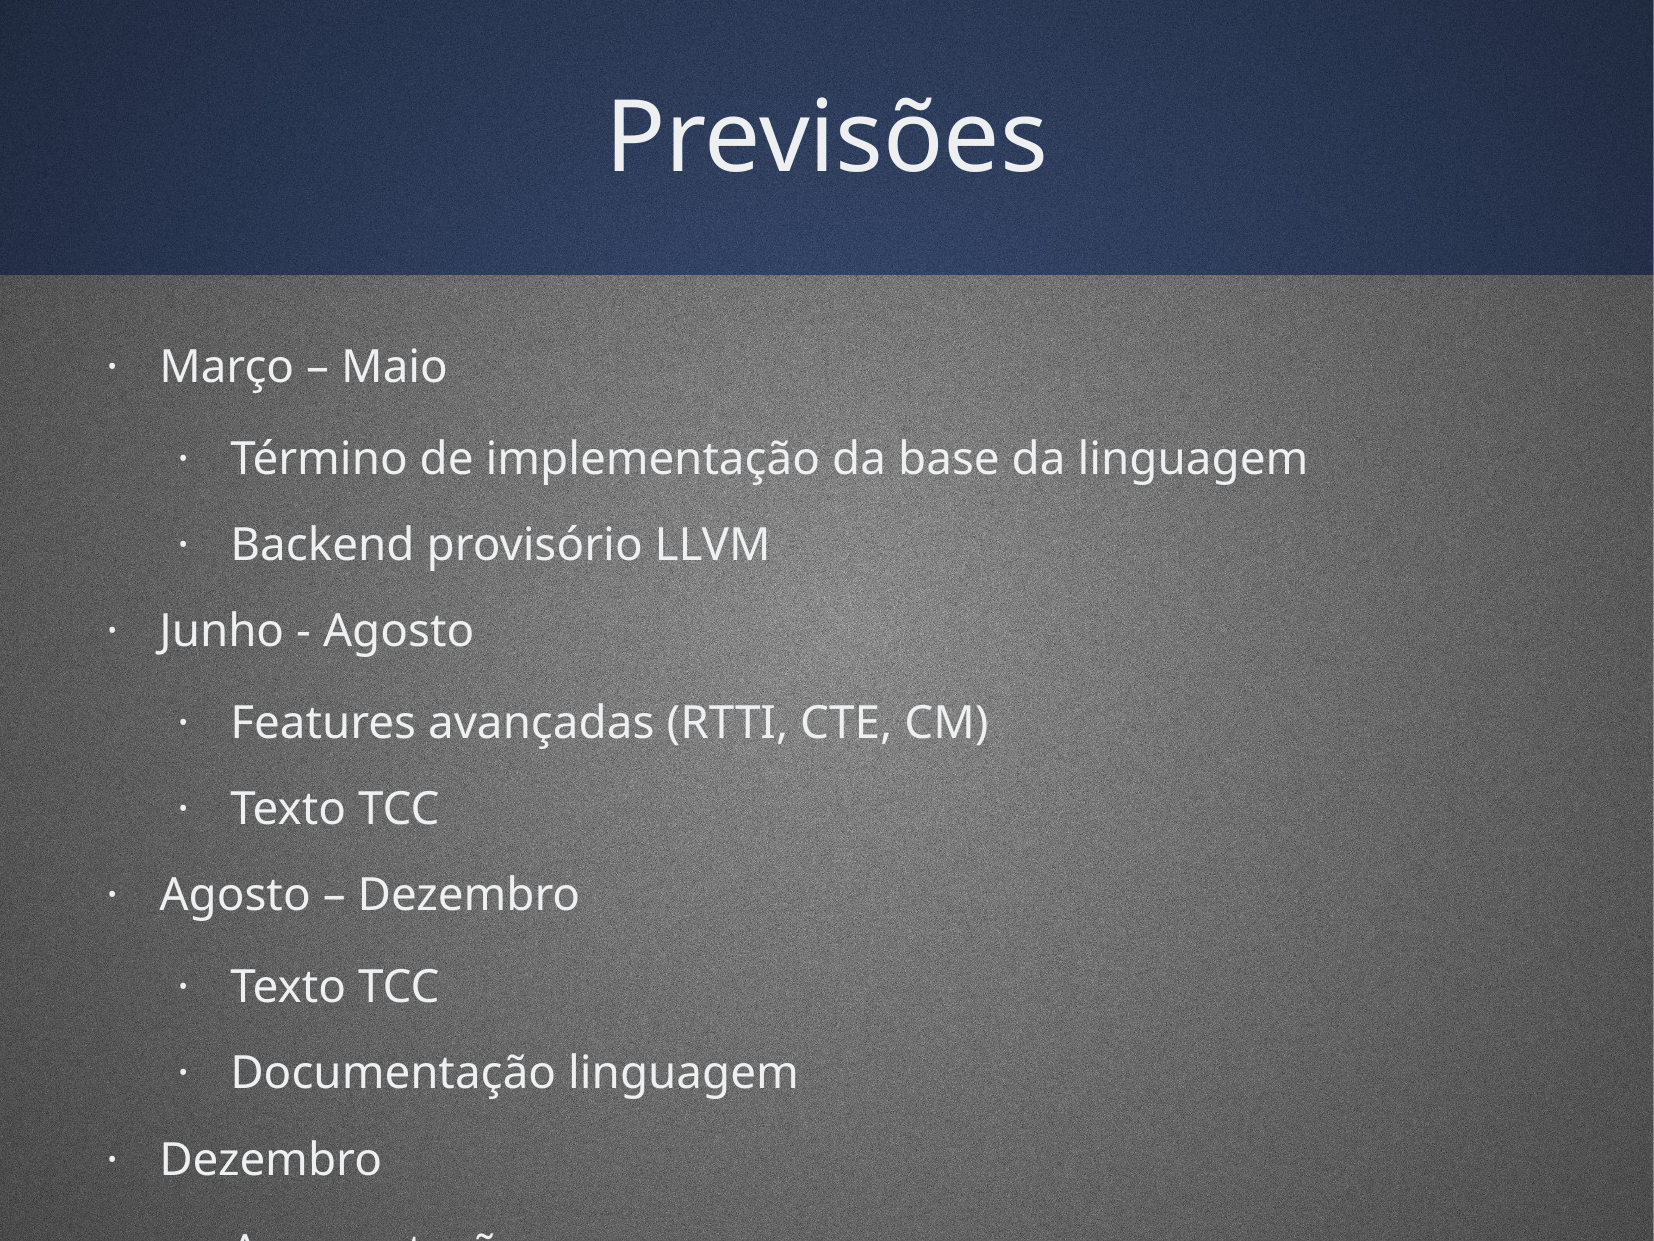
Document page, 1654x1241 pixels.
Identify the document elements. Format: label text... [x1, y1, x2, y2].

title Previsões [88, 29, 1565, 237]
list Março – Maio Término de implementação da base da linguagem Backend provisório LLVM Junho - Agosto Features avançadas (RTTI, CTE, CM) Texto TCC Agosto – Dezembro Texto TCC Documentação linguagem Dezembro Apresentação [88, 333, 1565, 1152]
picture [0, 0, 1654, 1241]
